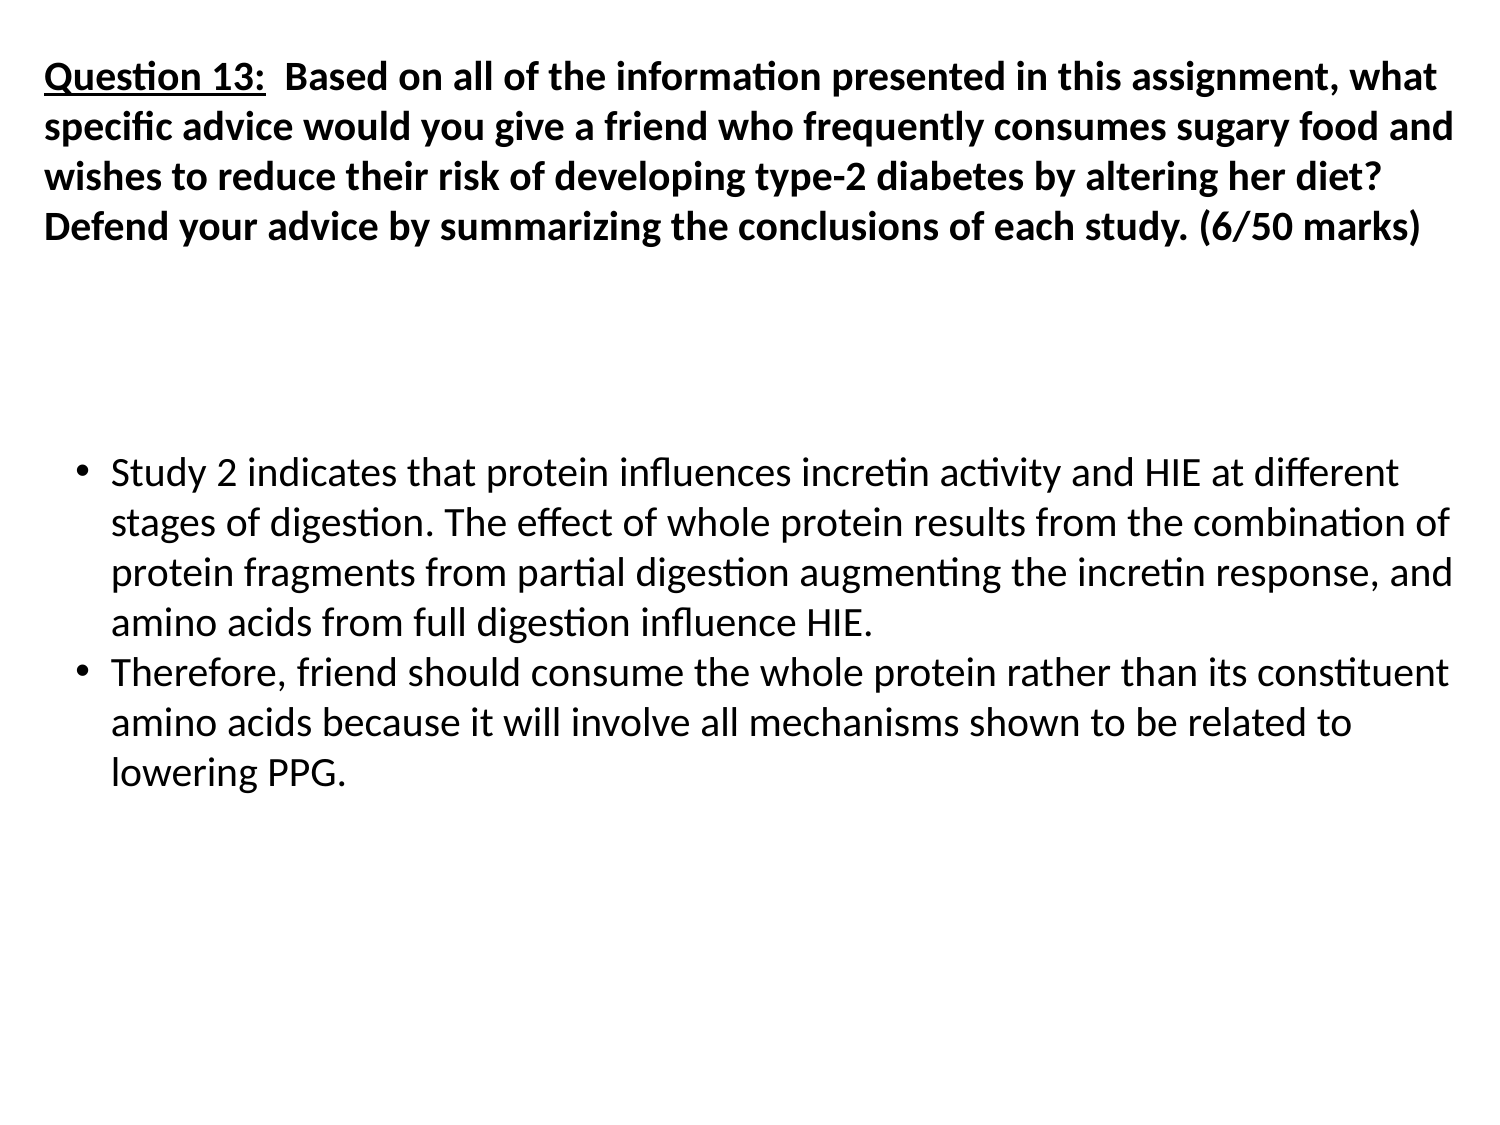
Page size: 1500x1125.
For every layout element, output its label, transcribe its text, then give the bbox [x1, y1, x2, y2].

text_box Study 2 indicates that protein influences incretin activity and HIE at different stages of digestion. The effect of whole protein results from the combination of protein fragments from partial digestion augmenting the incretin response, and amino acids from full digestion influence HIE. Therefore, friend should consume the whole protein rather than its constituent amino acids because it will involve all mechanisms shown to be related to lowering PPG. [60, 347, 1474, 863]
text_box Question 13: Based on all of the information presented in this assignment, what specific advice would you give a friend who frequently consumes sugary food and wishes to reduce their risk of developing type-2 diabetes by altering her diet? Defend your advice by summarizing the conclusions of each study. (6/50 marks) [29, 41, 1478, 507]
